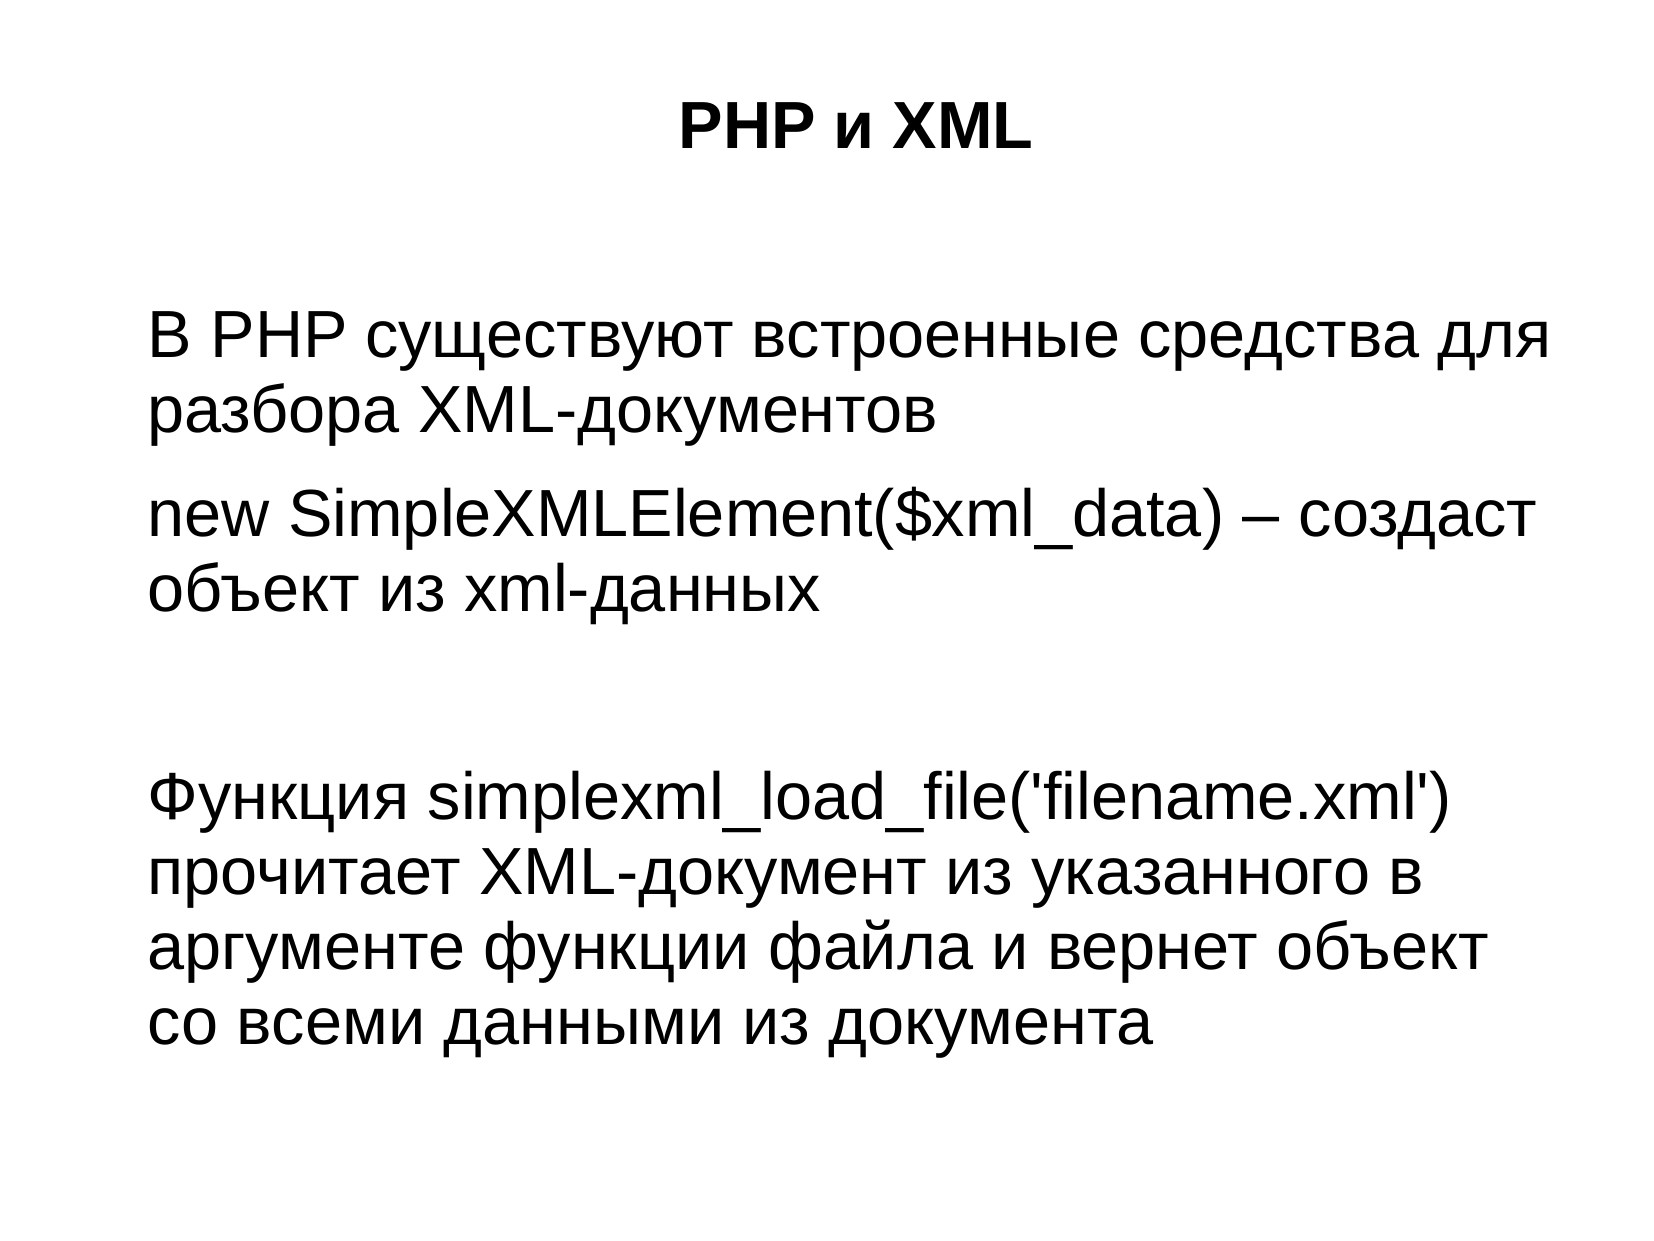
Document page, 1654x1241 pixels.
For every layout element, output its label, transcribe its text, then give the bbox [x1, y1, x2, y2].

list PHP и XML В PHP существуют встроенные средства для разбора XML-документов new SimpleXMLElement($xml_data) – создаст объект из xml-данных Функция simplexml_load_file('filename.xml') прочитает XML-документ из указанного в аргументе функции файла и вернет объект со всеми данными из документа [76, 88, 1565, 1182]
